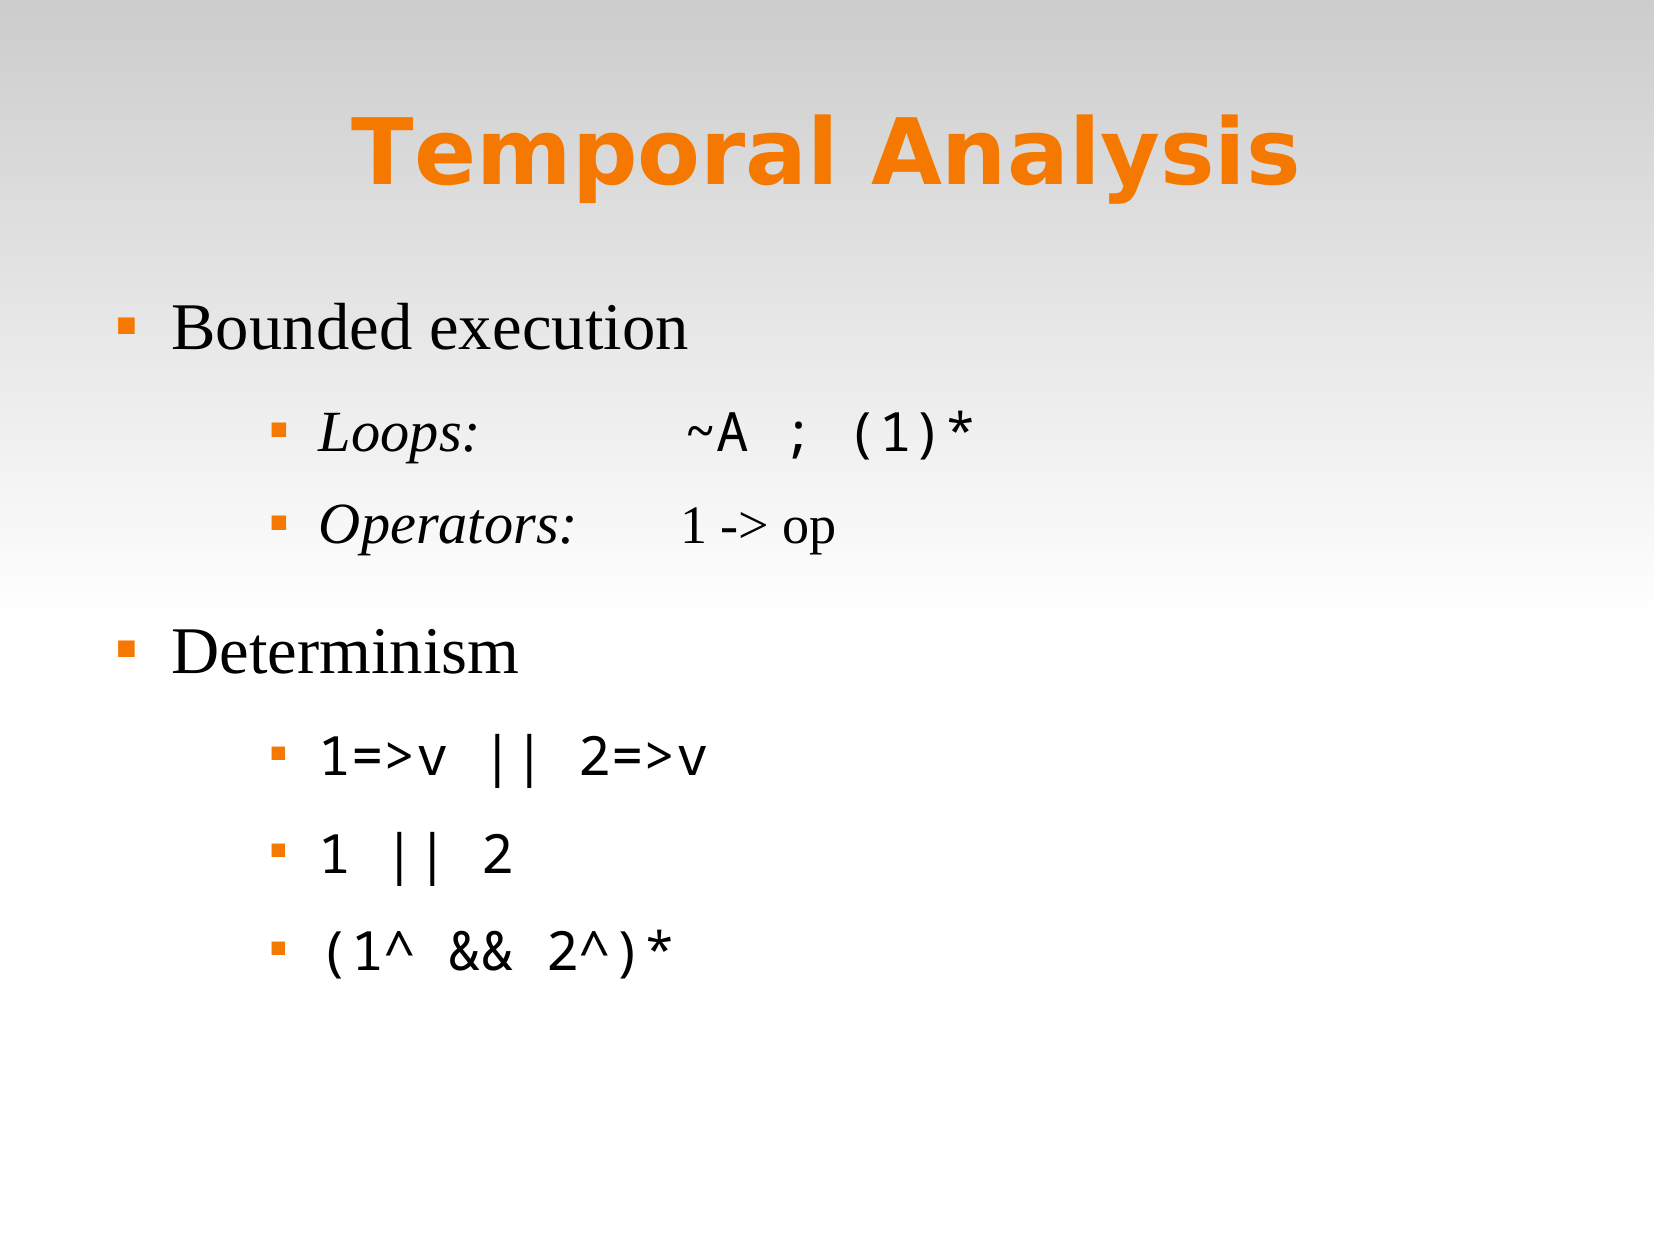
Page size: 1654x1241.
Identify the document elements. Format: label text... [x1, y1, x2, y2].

list Bounded execution Loops: ~A ; (1)* Operators: 1 -> op Determinism 1=>v || 2=>v 1 || 2 (1^ && 2^)* [82, 290, 1571, 1094]
title Temporal Analysis [82, 49, 1571, 257]
